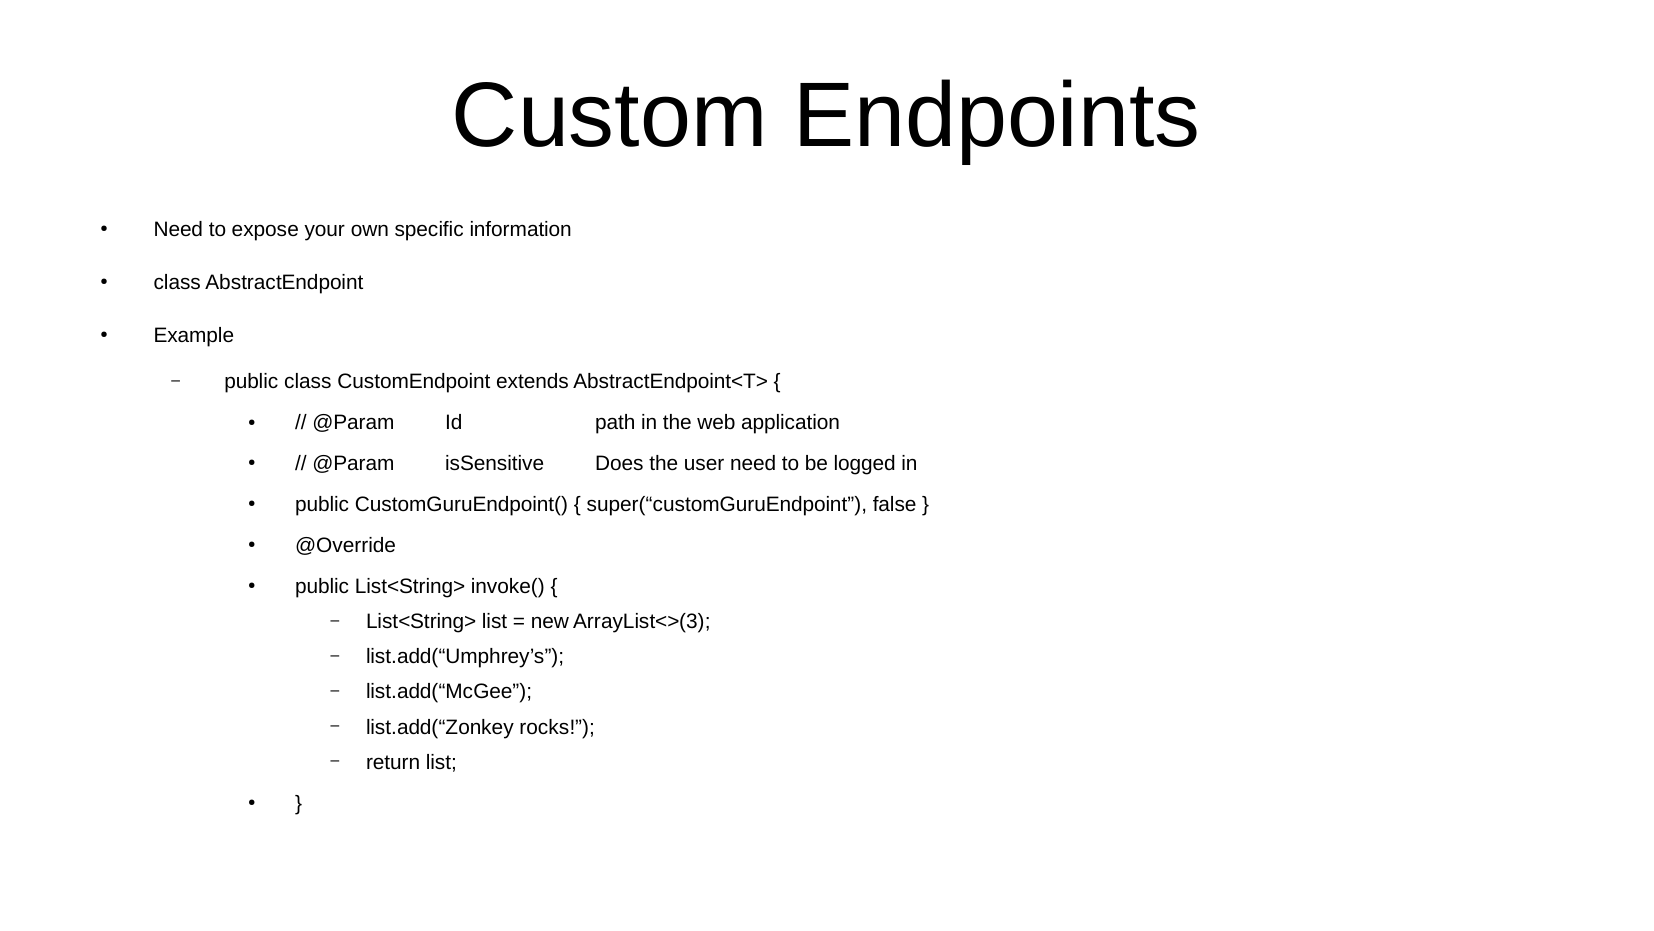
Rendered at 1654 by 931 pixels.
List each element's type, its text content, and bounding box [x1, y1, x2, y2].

list Need to expose your own specific information class AbstractEndpoint Example public class CustomEndpoint extends AbstractEndpoint<T> { // @Param Id path in the web application // @Param isSensitive Does the user need to be logged in public CustomGuruEndpoint() { super(“customGuruEndpoint”), false } @Override public List<String> invoke() { List<String> list = new ArrayList<>(3); list.add(“Umphrey’s”); list.add(“McGee”); list.add(“Zonkey rocks!”); return list; } [82, 217, 1621, 916]
title Custom Endpoints [82, 37, 1571, 193]
